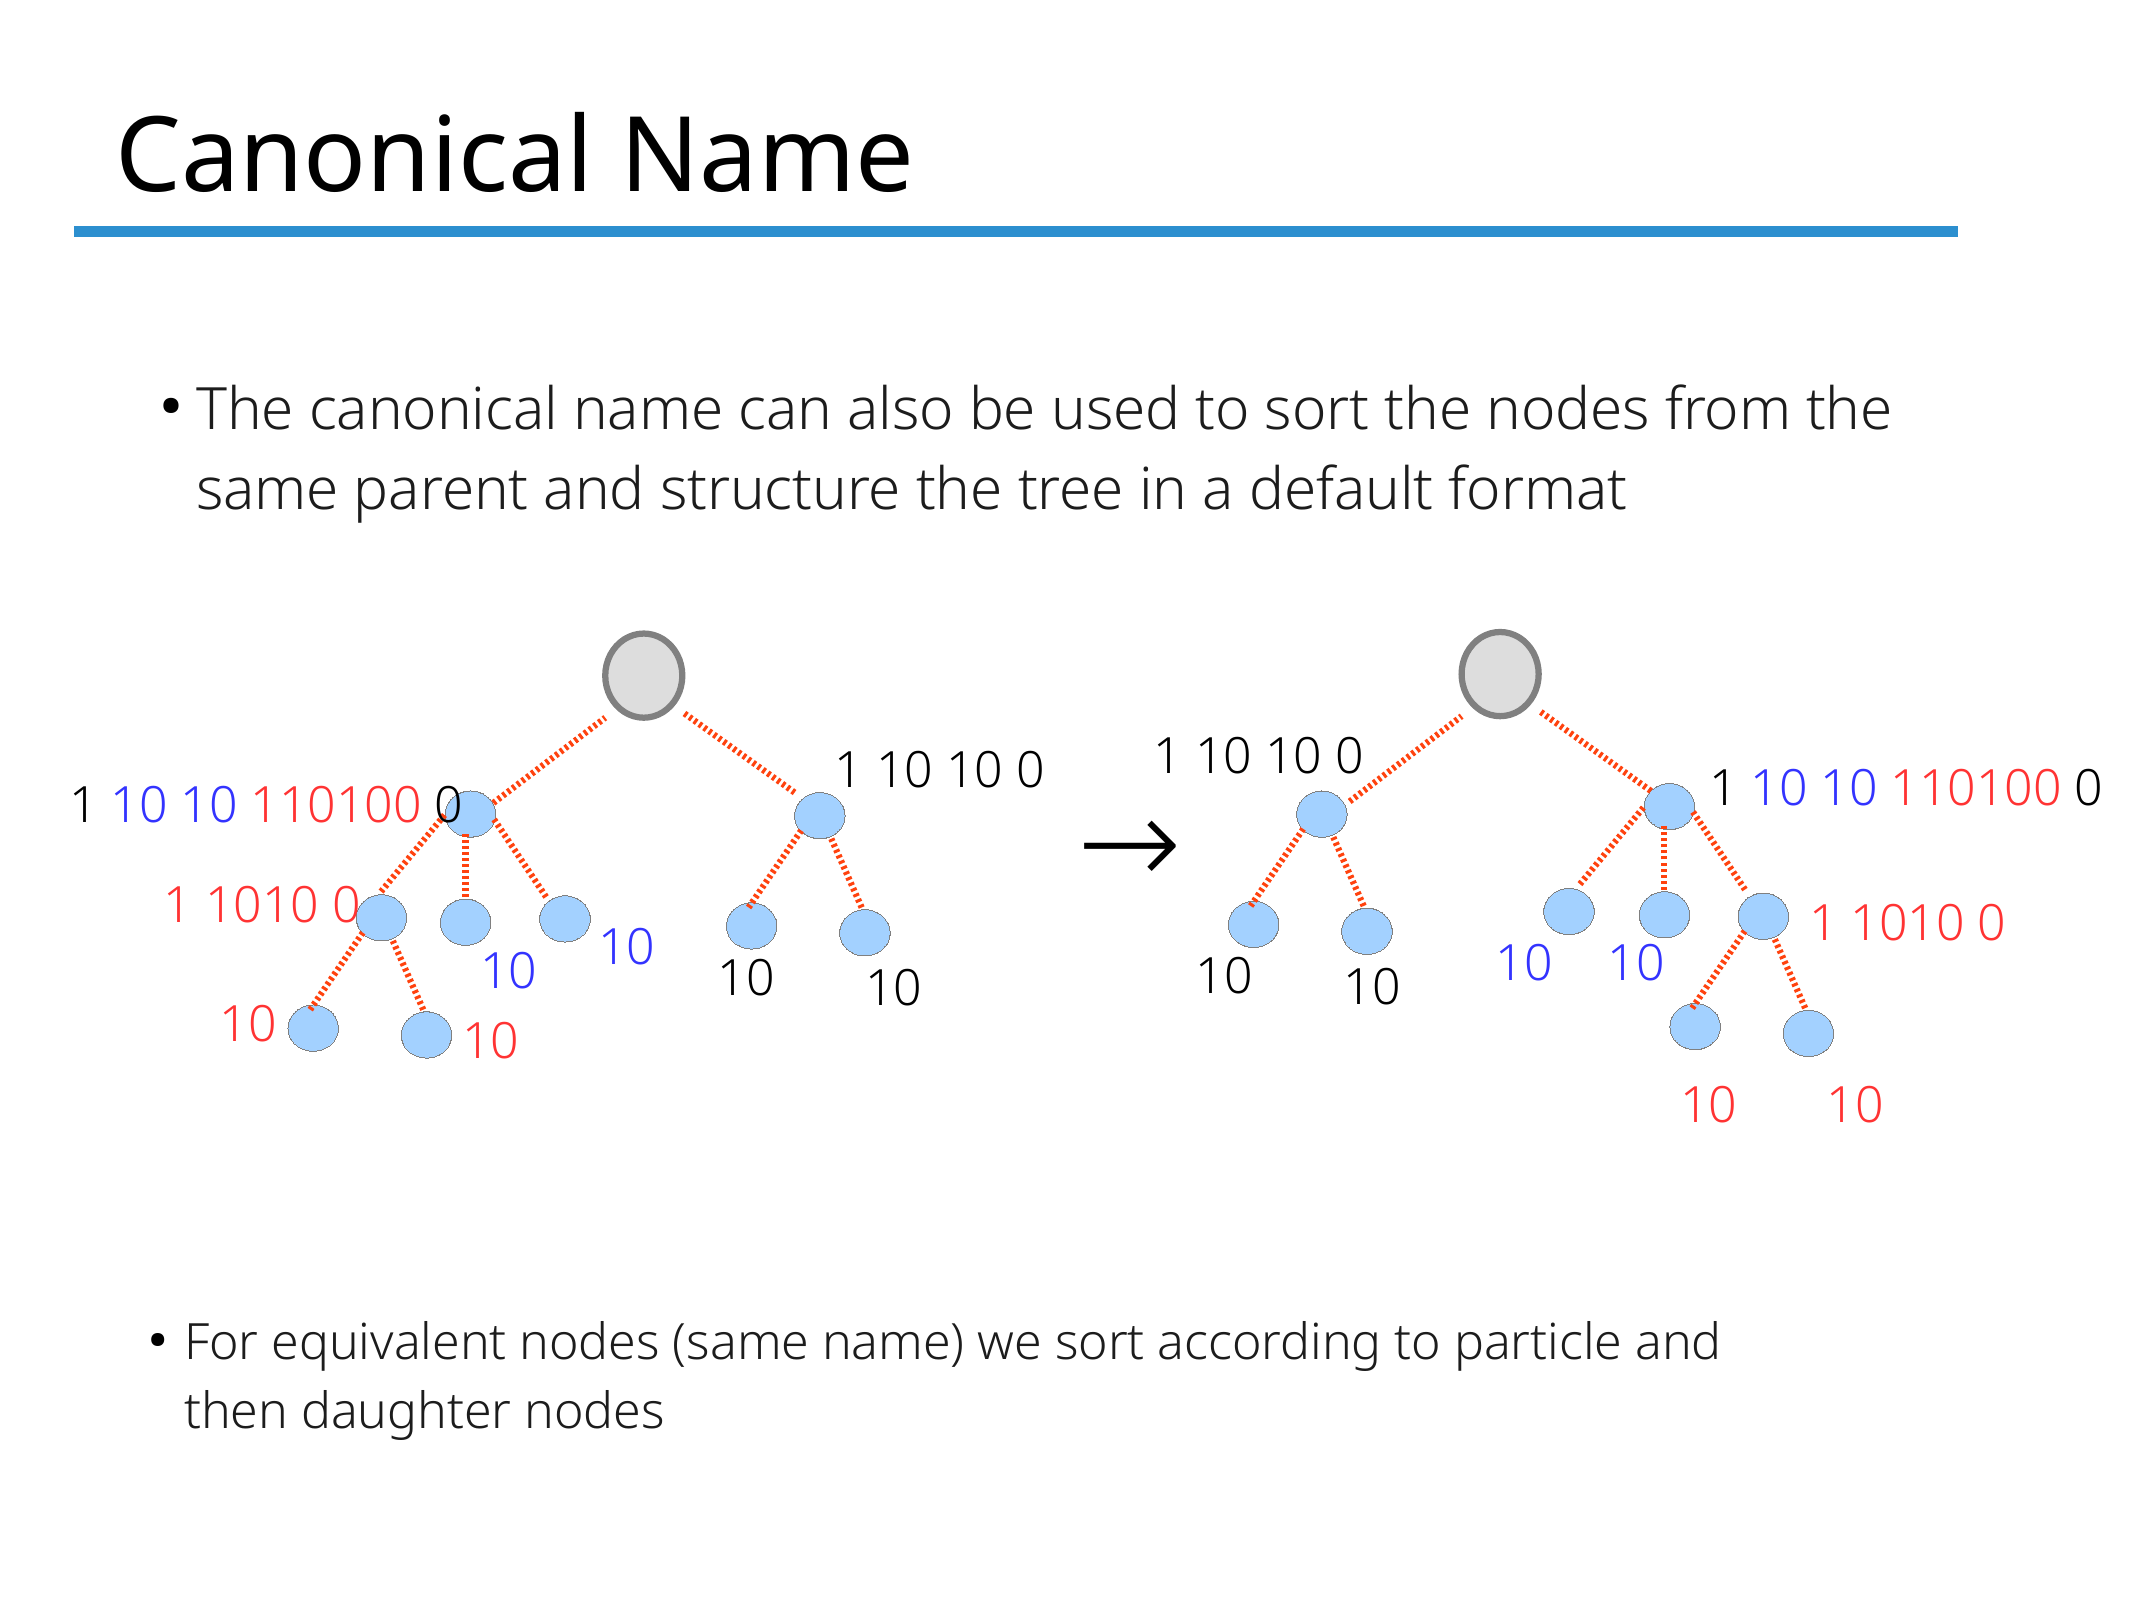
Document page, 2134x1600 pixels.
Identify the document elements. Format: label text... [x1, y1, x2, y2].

text_box 10 [850, 944, 944, 1029]
text_box 10 [205, 980, 299, 1065]
text_box [1738, 893, 1789, 940]
text_box 10 [583, 903, 677, 988]
text_box 10 [1480, 919, 1575, 1004]
text_box [1639, 891, 1690, 926]
text_box 10 [702, 934, 796, 1019]
text_box [726, 902, 777, 934]
text_box [401, 1011, 447, 1059]
text_box 1 1010 0 [149, 861, 402, 946]
text_box 1 10 10 0 [820, 726, 1089, 811]
text_box 10 [1328, 943, 1422, 1028]
text_box [839, 909, 891, 952]
text_box [1669, 1003, 1721, 1050]
text_box → [1062, 744, 1237, 932]
text_box 10 [465, 927, 559, 1012]
text_box [1296, 797, 1348, 838]
text_box 10 [1593, 919, 1687, 1004]
text_box [1461, 632, 1539, 717]
text_box 1 10 10 110100 0 [54, 761, 530, 846]
text_box 10 [1665, 1061, 1759, 1146]
text_box [1341, 908, 1393, 943]
text_box [299, 1005, 339, 1052]
text_box [1783, 1010, 1834, 1057]
text_box The canonical name can also be used to sort the nodes from the same parent and structure the tree in a default format [145, 360, 2020, 652]
text_box 1 1010 0 [1794, 879, 2047, 964]
text_box 10 [1811, 1061, 1905, 1146]
text_box [794, 792, 846, 839]
text_box [605, 633, 683, 718]
text_box Canonical Name [91, 64, 939, 237]
text_box [1543, 888, 1595, 934]
text_box 10 [1181, 932, 1275, 1017]
text_box 1 10 10 110100 0 [1694, 744, 2134, 829]
text_box [539, 895, 584, 943]
text_box [440, 899, 491, 946]
text_box [1228, 901, 1279, 937]
text_box 10 [447, 998, 541, 1082]
text_box 1 10 10 0 [1138, 713, 1408, 797]
text_box [1644, 783, 1694, 830]
text_box For equivalent nodes (same name) we sort according to particle and then daughter nodes [134, 1299, 1796, 1465]
text_box [402, 904, 407, 932]
